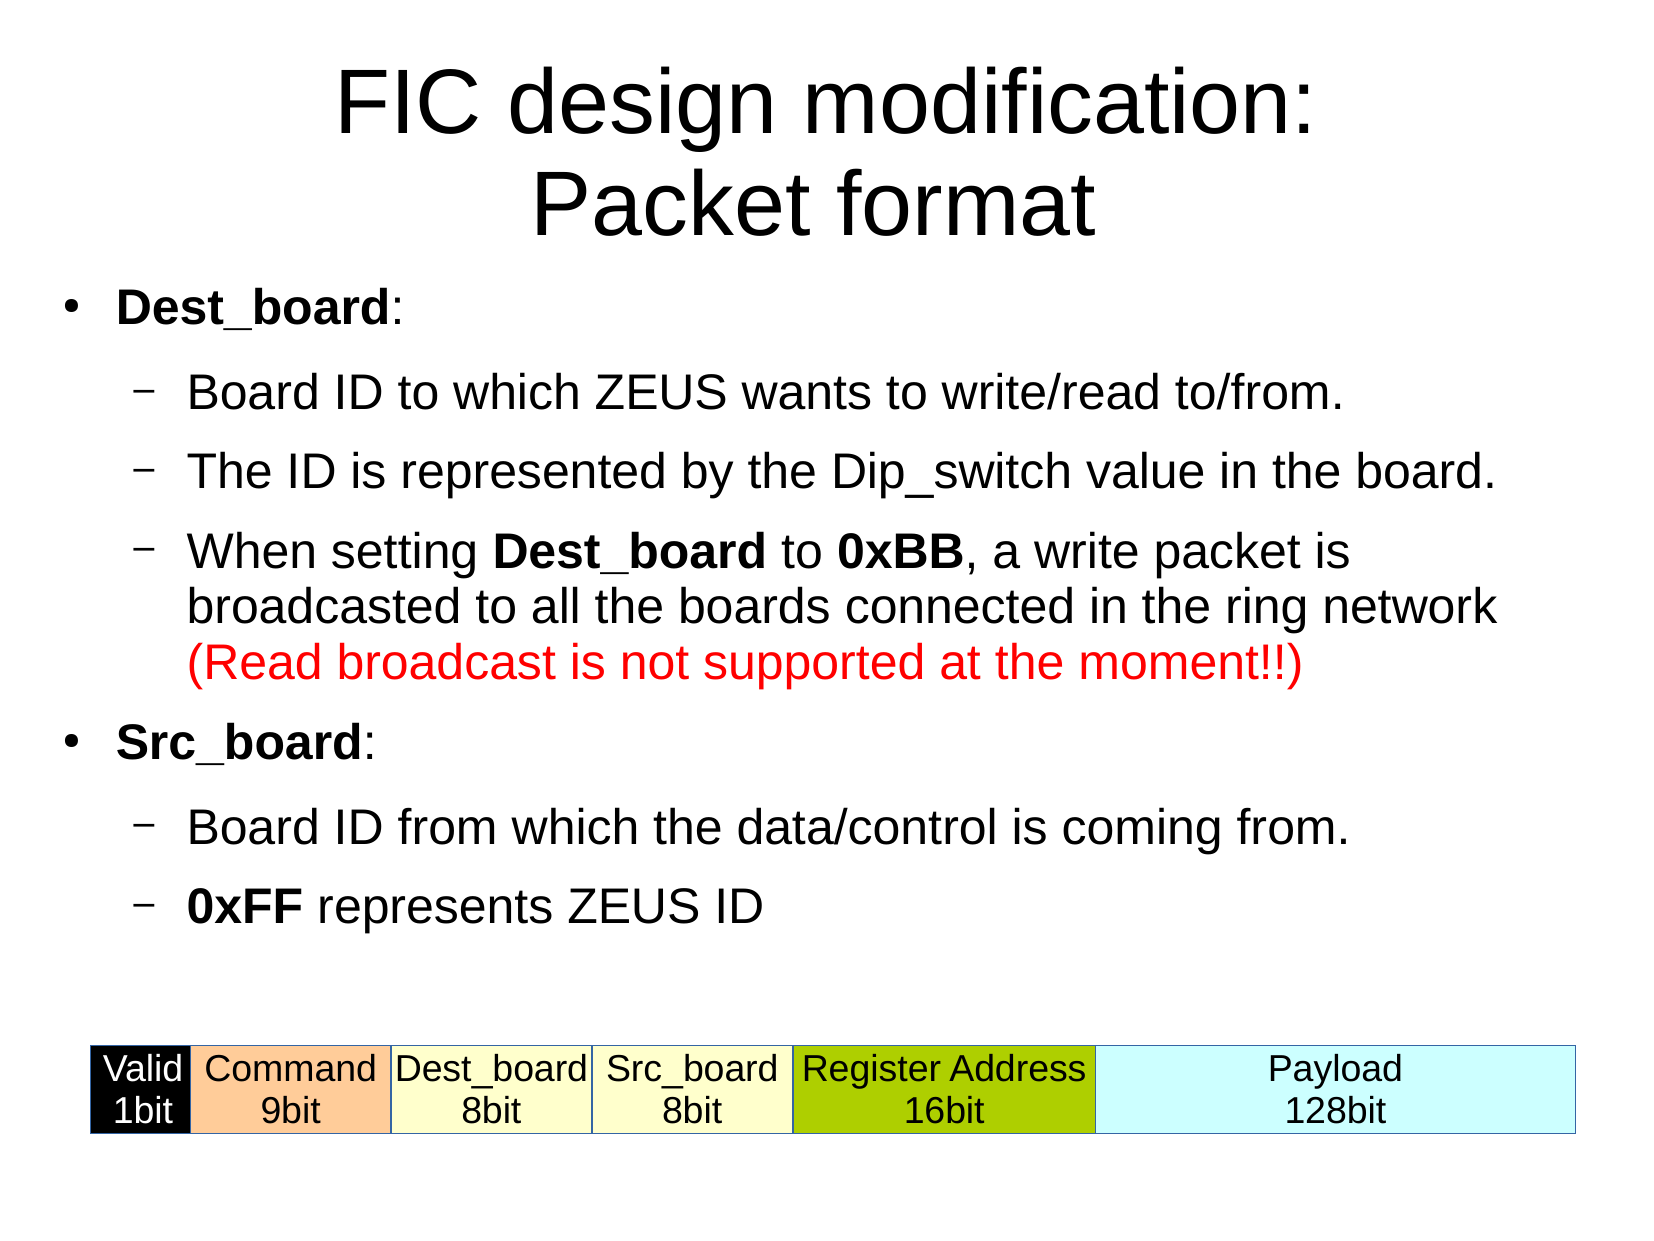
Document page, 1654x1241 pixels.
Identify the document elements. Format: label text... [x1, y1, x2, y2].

text_box Dest_board 8bit [391, 1045, 592, 1134]
text_box Command 9bit [190, 1045, 391, 1134]
text_box Register Address 16bit [793, 1045, 1095, 1134]
text_box Src_board 8bit [592, 1045, 793, 1134]
text_box Payload 128bit [1095, 1045, 1576, 1134]
list Dest_board: Board ID to which ZEUS wants to write/read to/from. The ID is represented by the Dip_switch value in the board. When setting Dest_board to 0xBB, a write packet is broadcasted to all the boards connected in the ring network (Read broadcast is not supported at the moment!!) Src_board: Board ID from which the data/control is coming from. 0xFF represents ZEUS ID [45, 279, 1571, 961]
text_box Valid 1bit [90, 1045, 190, 1134]
title FIC design modification: Packet format [82, 49, 1571, 257]
